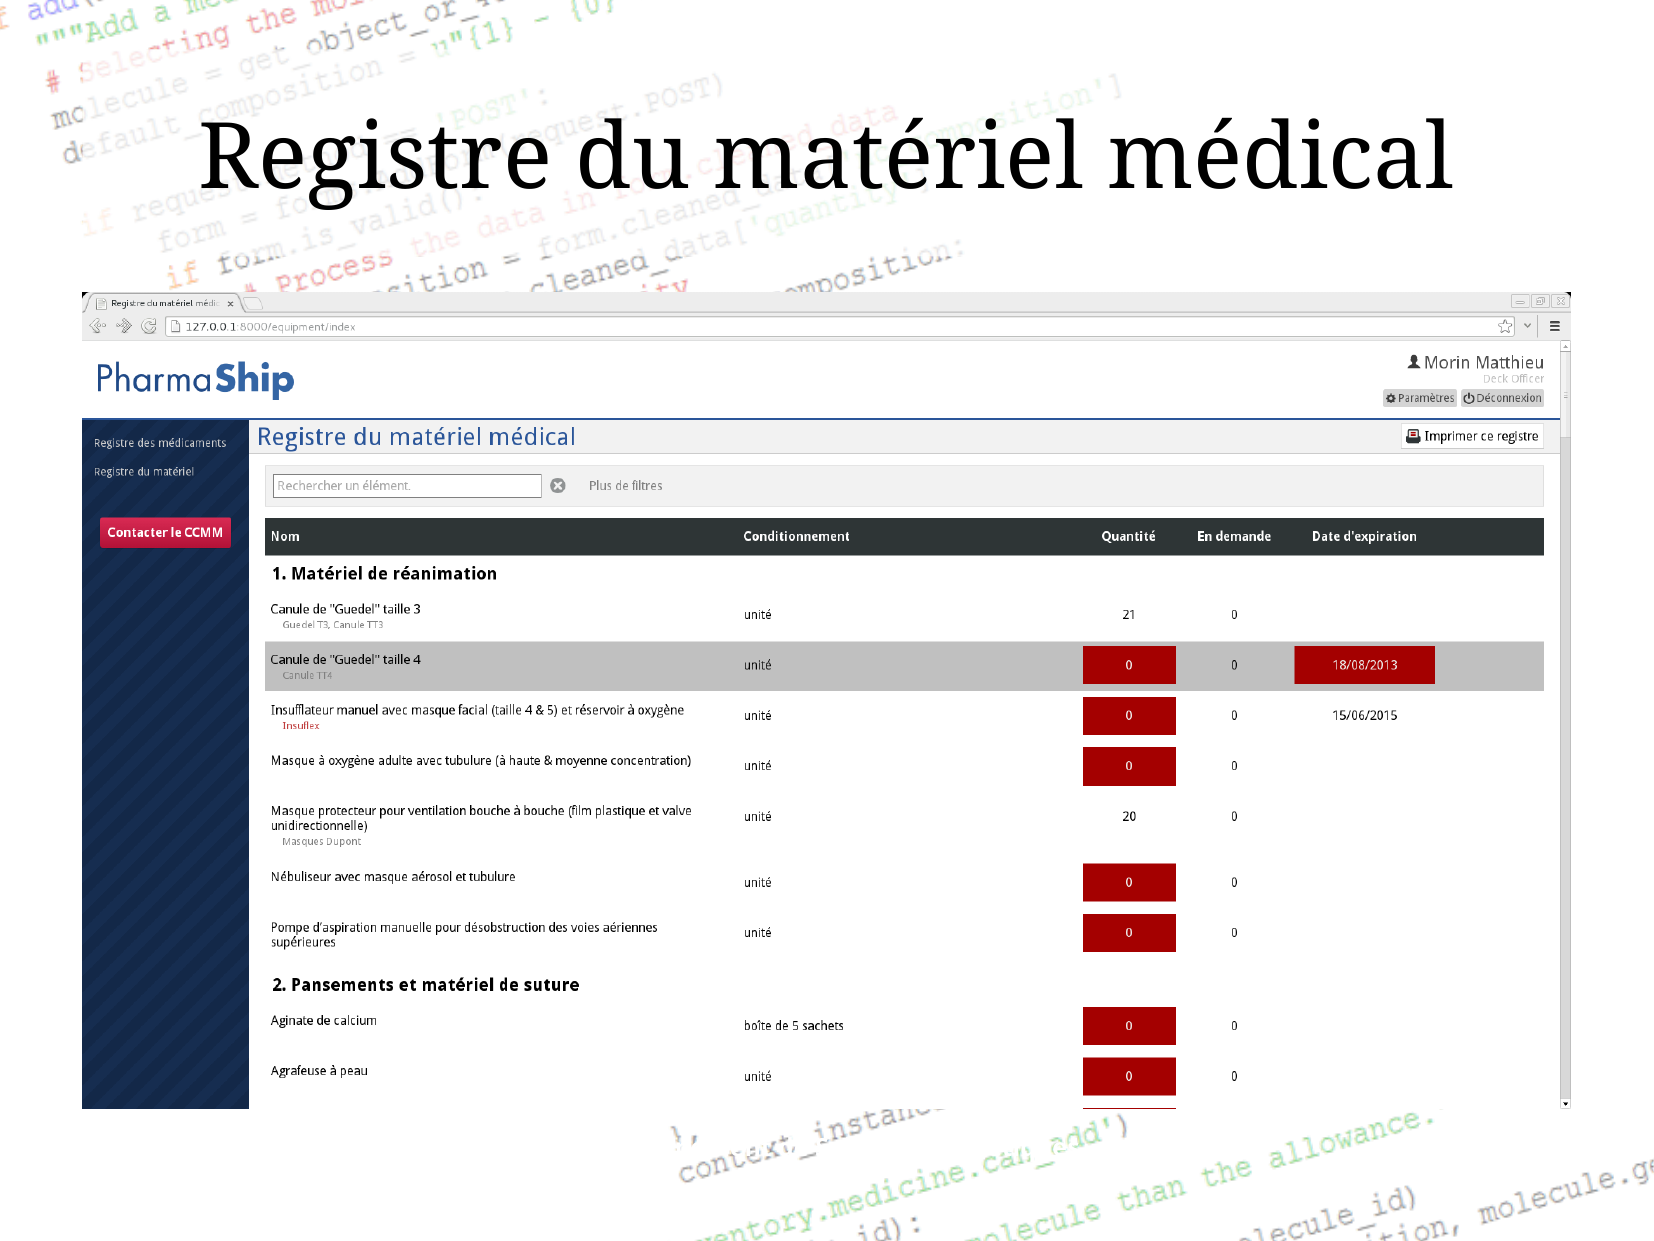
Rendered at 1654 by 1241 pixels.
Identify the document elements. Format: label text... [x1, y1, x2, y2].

picture [0, 0, 1654, 1241]
title Registre du matériel médical [82, 49, 1571, 257]
